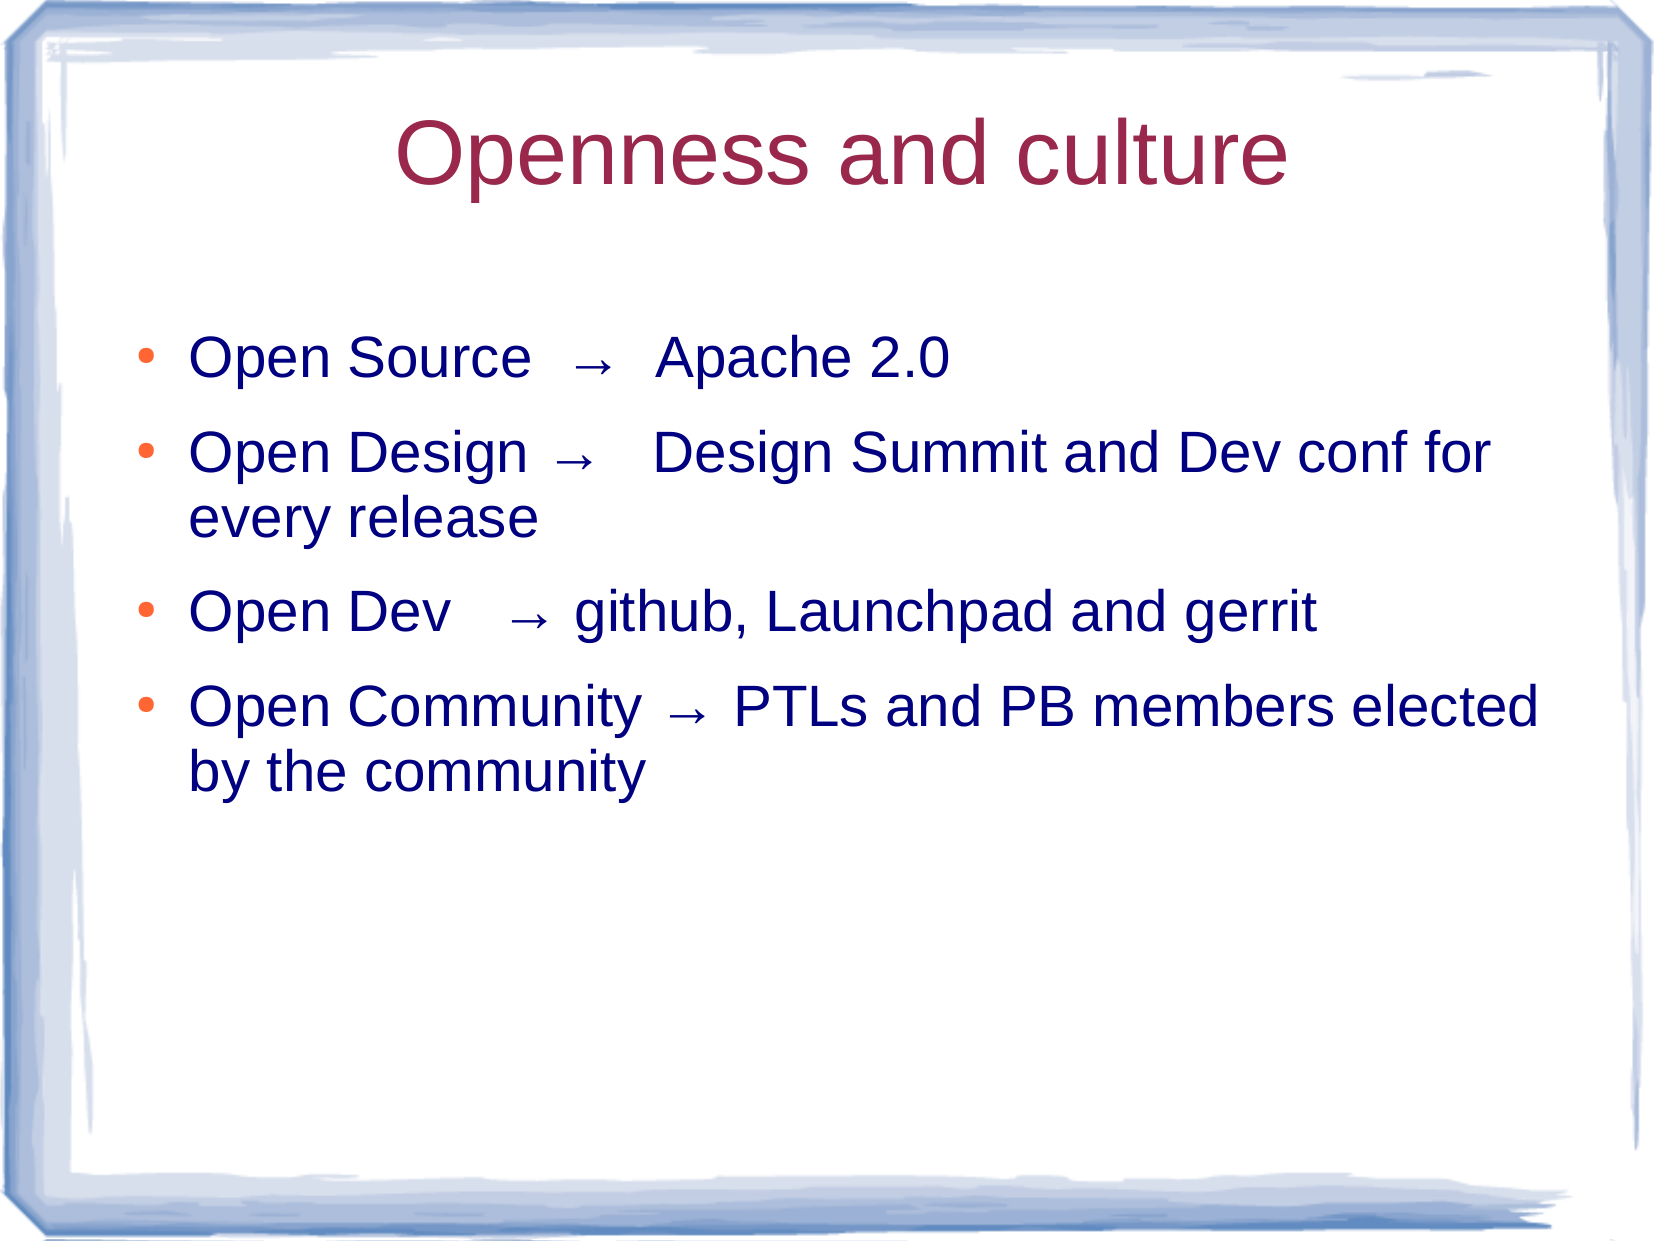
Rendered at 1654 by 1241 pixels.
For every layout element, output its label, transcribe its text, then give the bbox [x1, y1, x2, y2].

picture [0, 0, 1654, 1241]
title Openness and culture [82, 49, 1571, 257]
list Open Source → Apache 2.0 Open Design → Design Summit and Dev conf for every release Open Dev → github, Launchpad and gerrit Open Community → PTLs and PB members elected by the community [118, 324, 1571, 1144]
